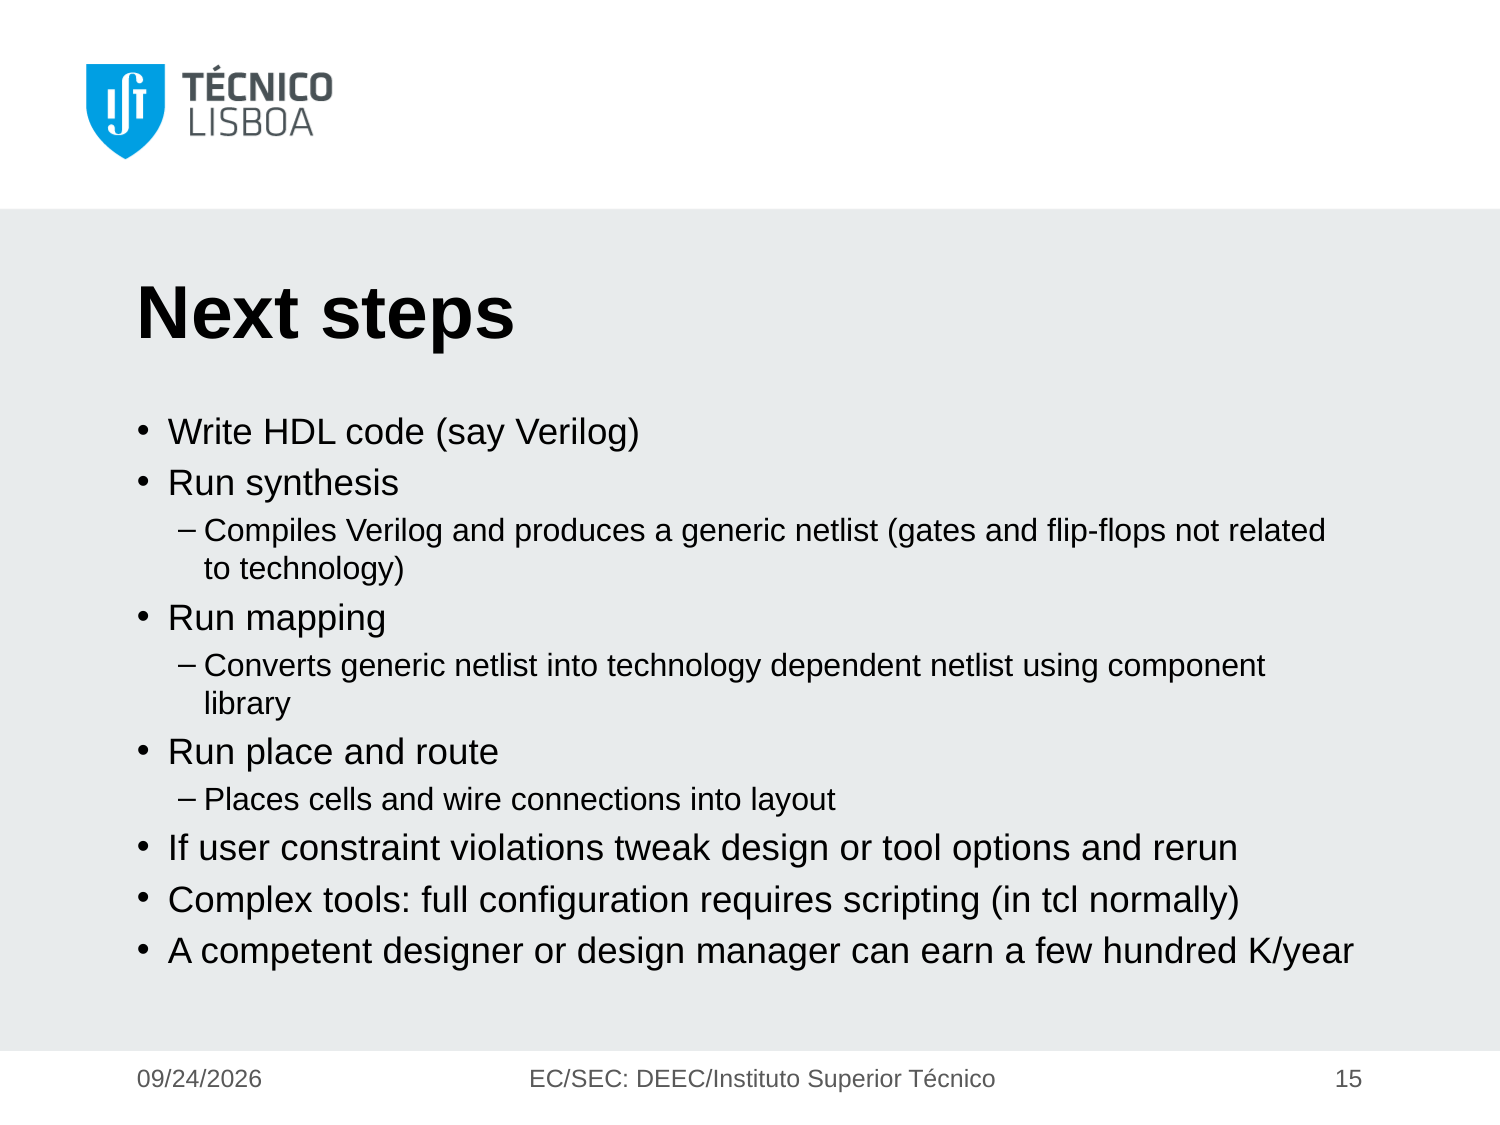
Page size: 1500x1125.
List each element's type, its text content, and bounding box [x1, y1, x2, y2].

slide_number 11/06/2018 [121, 1052, 425, 1103]
picture [0, 0, 1500, 1125]
title Next steps [121, 237, 1378, 381]
list Write HDL code (say Verilog) Run synthesis Compiles Verilog and produces a generic netlist (gates and flip-flops not related to technology) Run mapping Converts generic netlist into technology dependent netlist using component library Run place and route Places cells and wire connections into layout If user constraint violations tweak design or tool options and rerun Complex tools: full configuration requires scripting (in tcl normally) A competent designer or design manager can earn a few hundred K/year [121, 400, 1378, 1005]
footer EC/SEC: DEEC/Instituto Superior Técnico [512, 1052, 1021, 1103]
slide_number <number> [1077, 1052, 1378, 1103]
